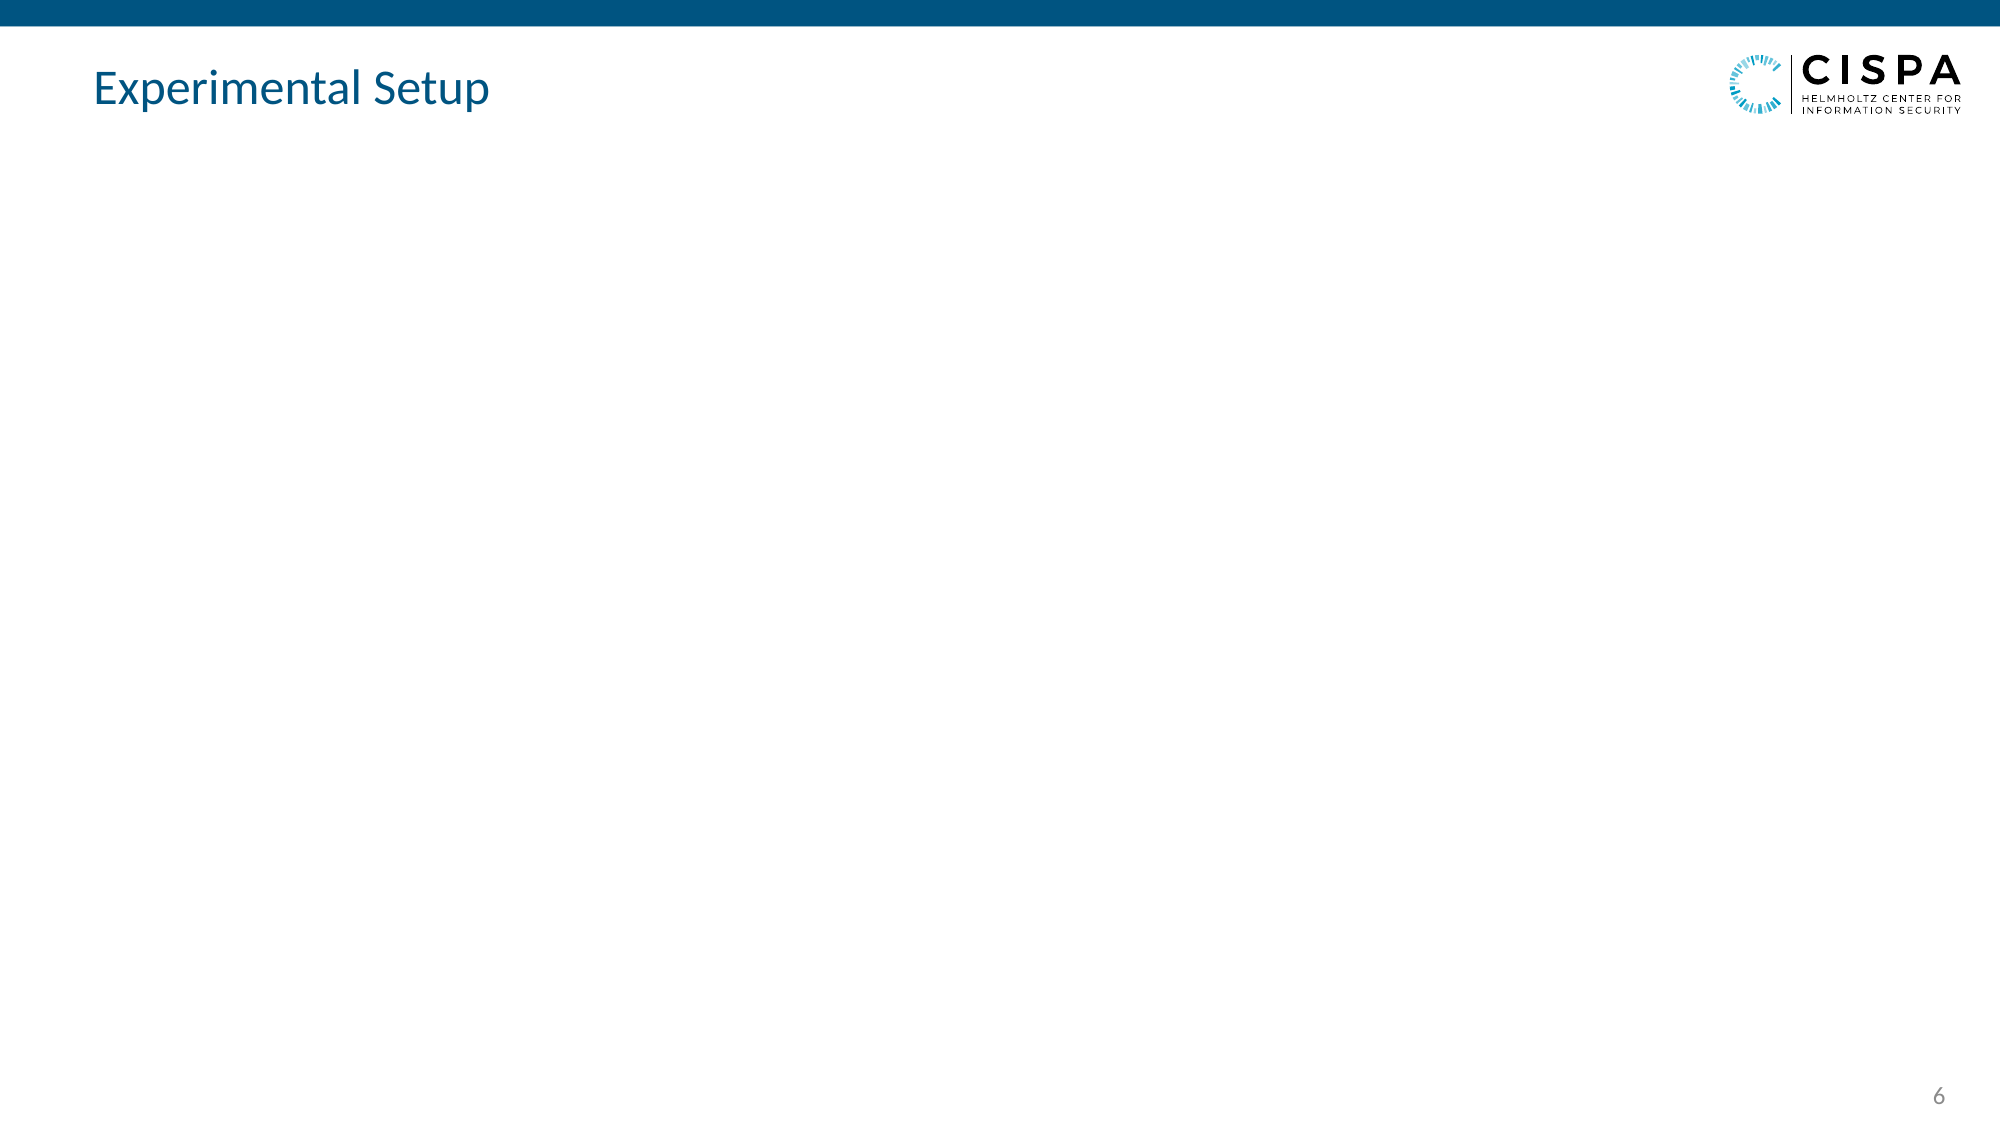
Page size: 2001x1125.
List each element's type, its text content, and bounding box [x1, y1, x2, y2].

title Experimental Setup [78, 38, 1699, 131]
slide_number <number> [1870, 1065, 1961, 1125]
